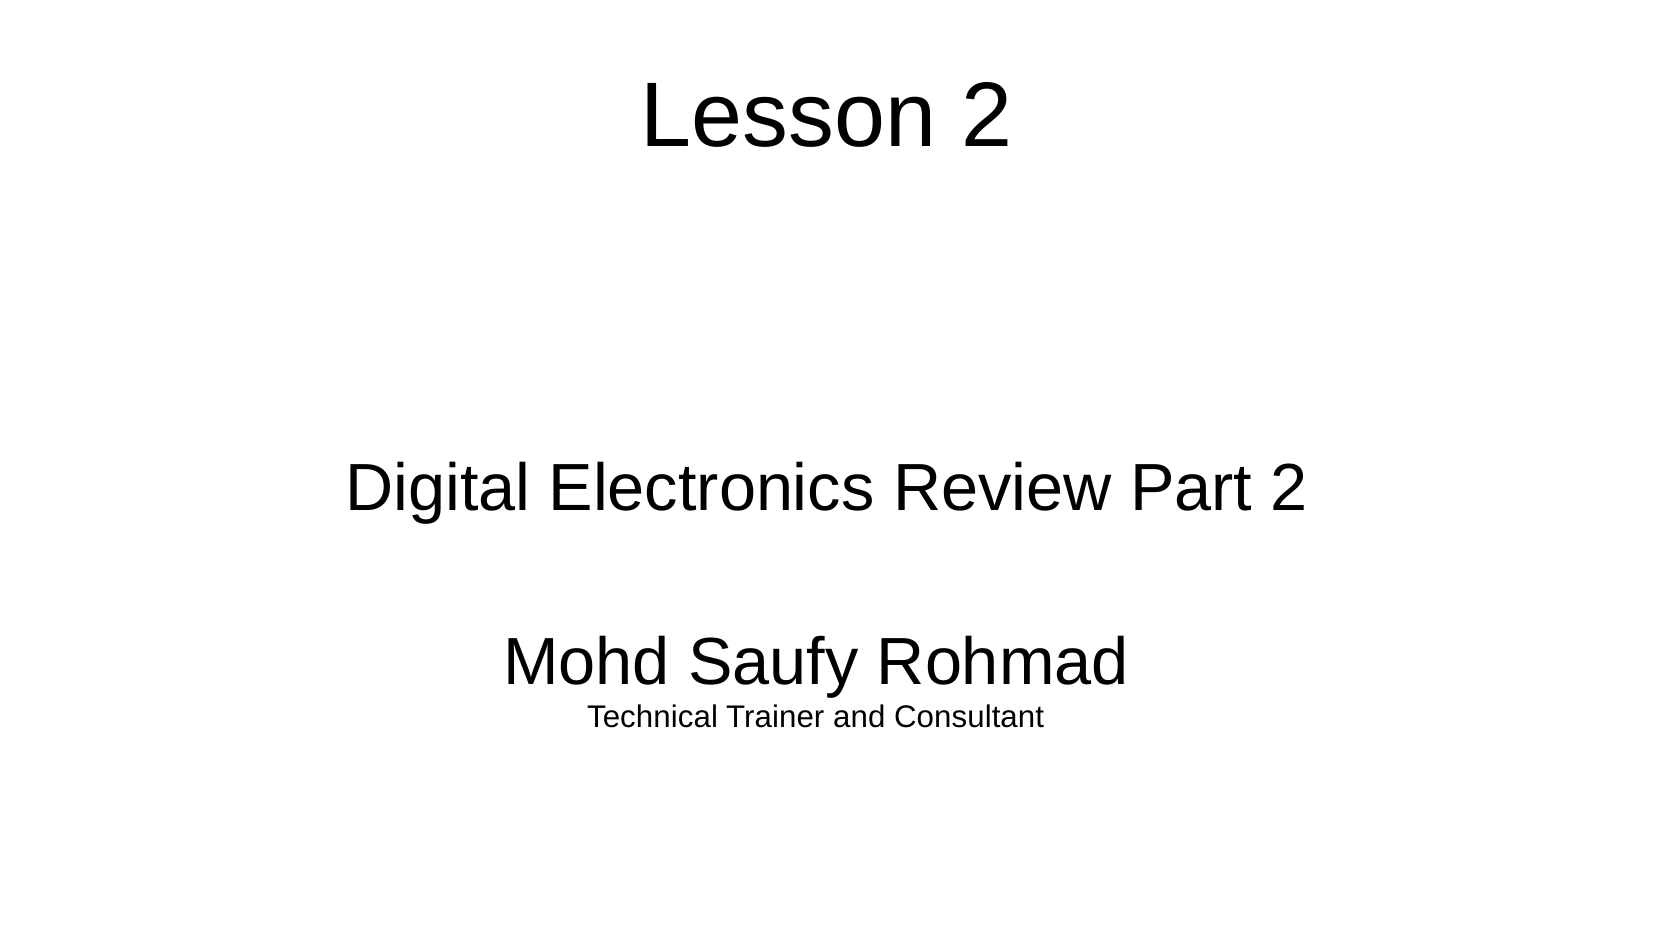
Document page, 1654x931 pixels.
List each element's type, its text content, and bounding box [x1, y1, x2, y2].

subtitle Digital Electronics Review Part 2 [82, 217, 1571, 758]
title Lesson 2 [82, 37, 1571, 193]
text_box Mohd Saufy Rohmad Technical Trainer and Consultant [71, 615, 1561, 743]
